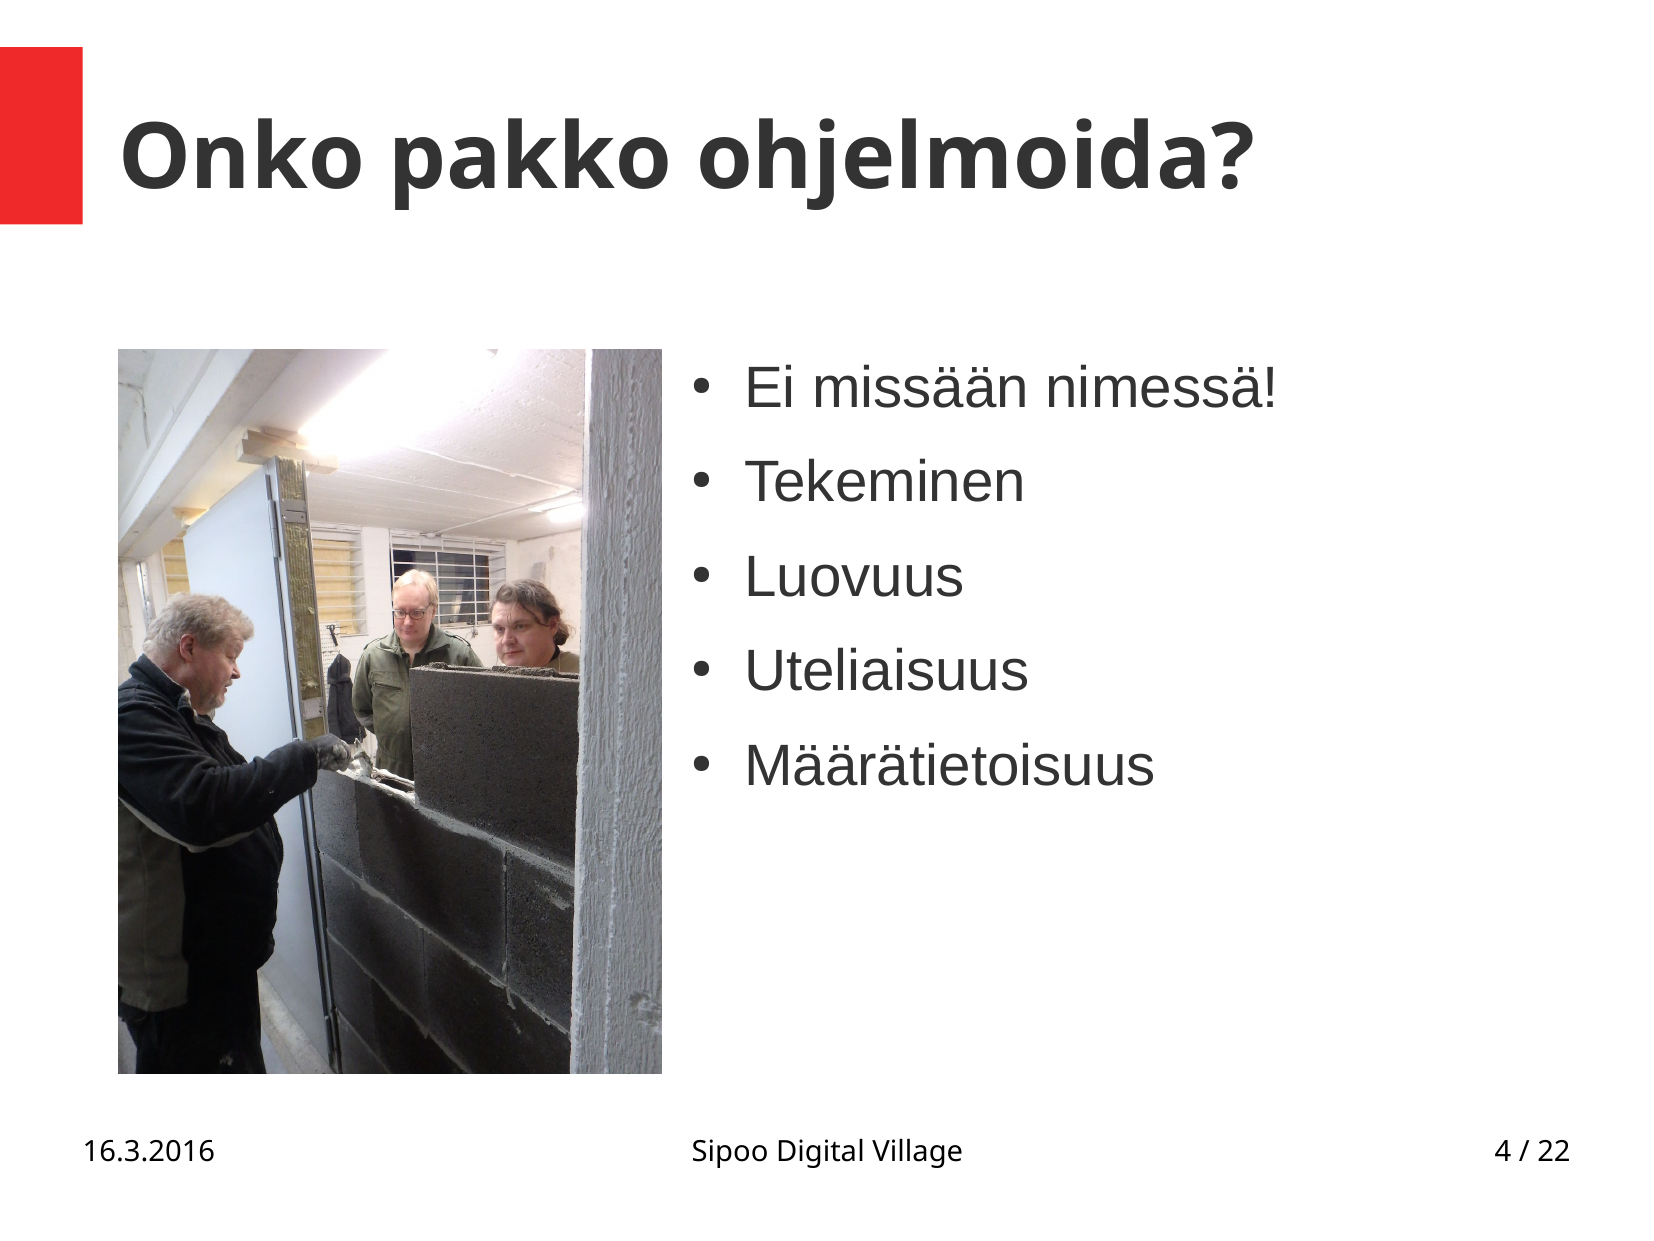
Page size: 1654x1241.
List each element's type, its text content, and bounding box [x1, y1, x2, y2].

list Ei missään nimessä! Tekeminen Luovuus Uteliaisuus Määrätietoisuus [673, 354, 1536, 1074]
picture [118, 349, 662, 1074]
title Onko pakko ohjelmoida? [118, 49, 1571, 257]
